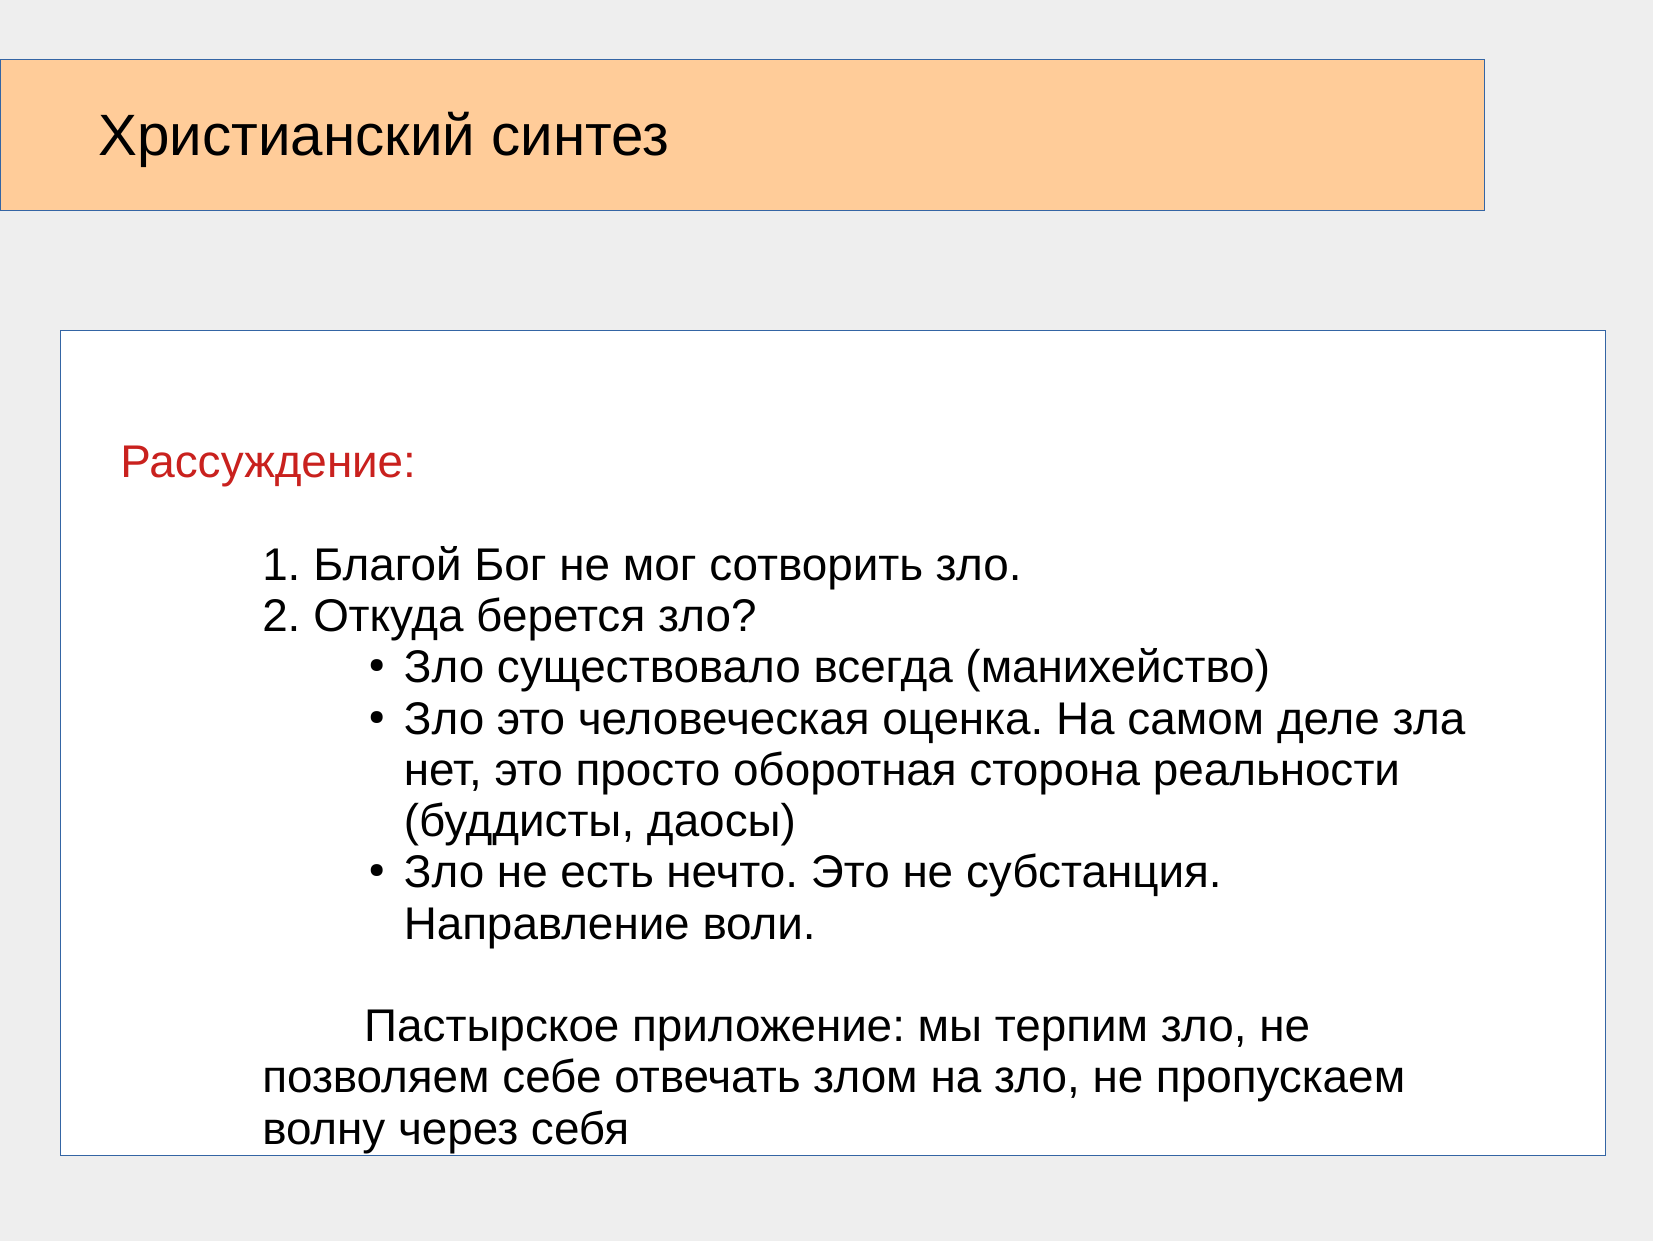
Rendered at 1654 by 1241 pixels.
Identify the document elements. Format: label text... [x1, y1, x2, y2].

text_box [60, 330, 1606, 1156]
text_box Христианский синтез [0, 59, 1485, 211]
subtitle Рассуждение: 1. Благой Бог не мог сотворить зло. 2. Откуда берется зло? Зло существовало всегда (манихейство) Зло это человеческая оценка. На самом деле зла нет, это просто оборотная сторона реальности (буддисты, даосы) Зло не есть нечто. Это не субстанция. Направление воли. Пастырское приложение: мы терпим зло, не позволяем себе отвечать злом на зло, не пропускаем волну через себя [120, 385, 1501, 1164]
